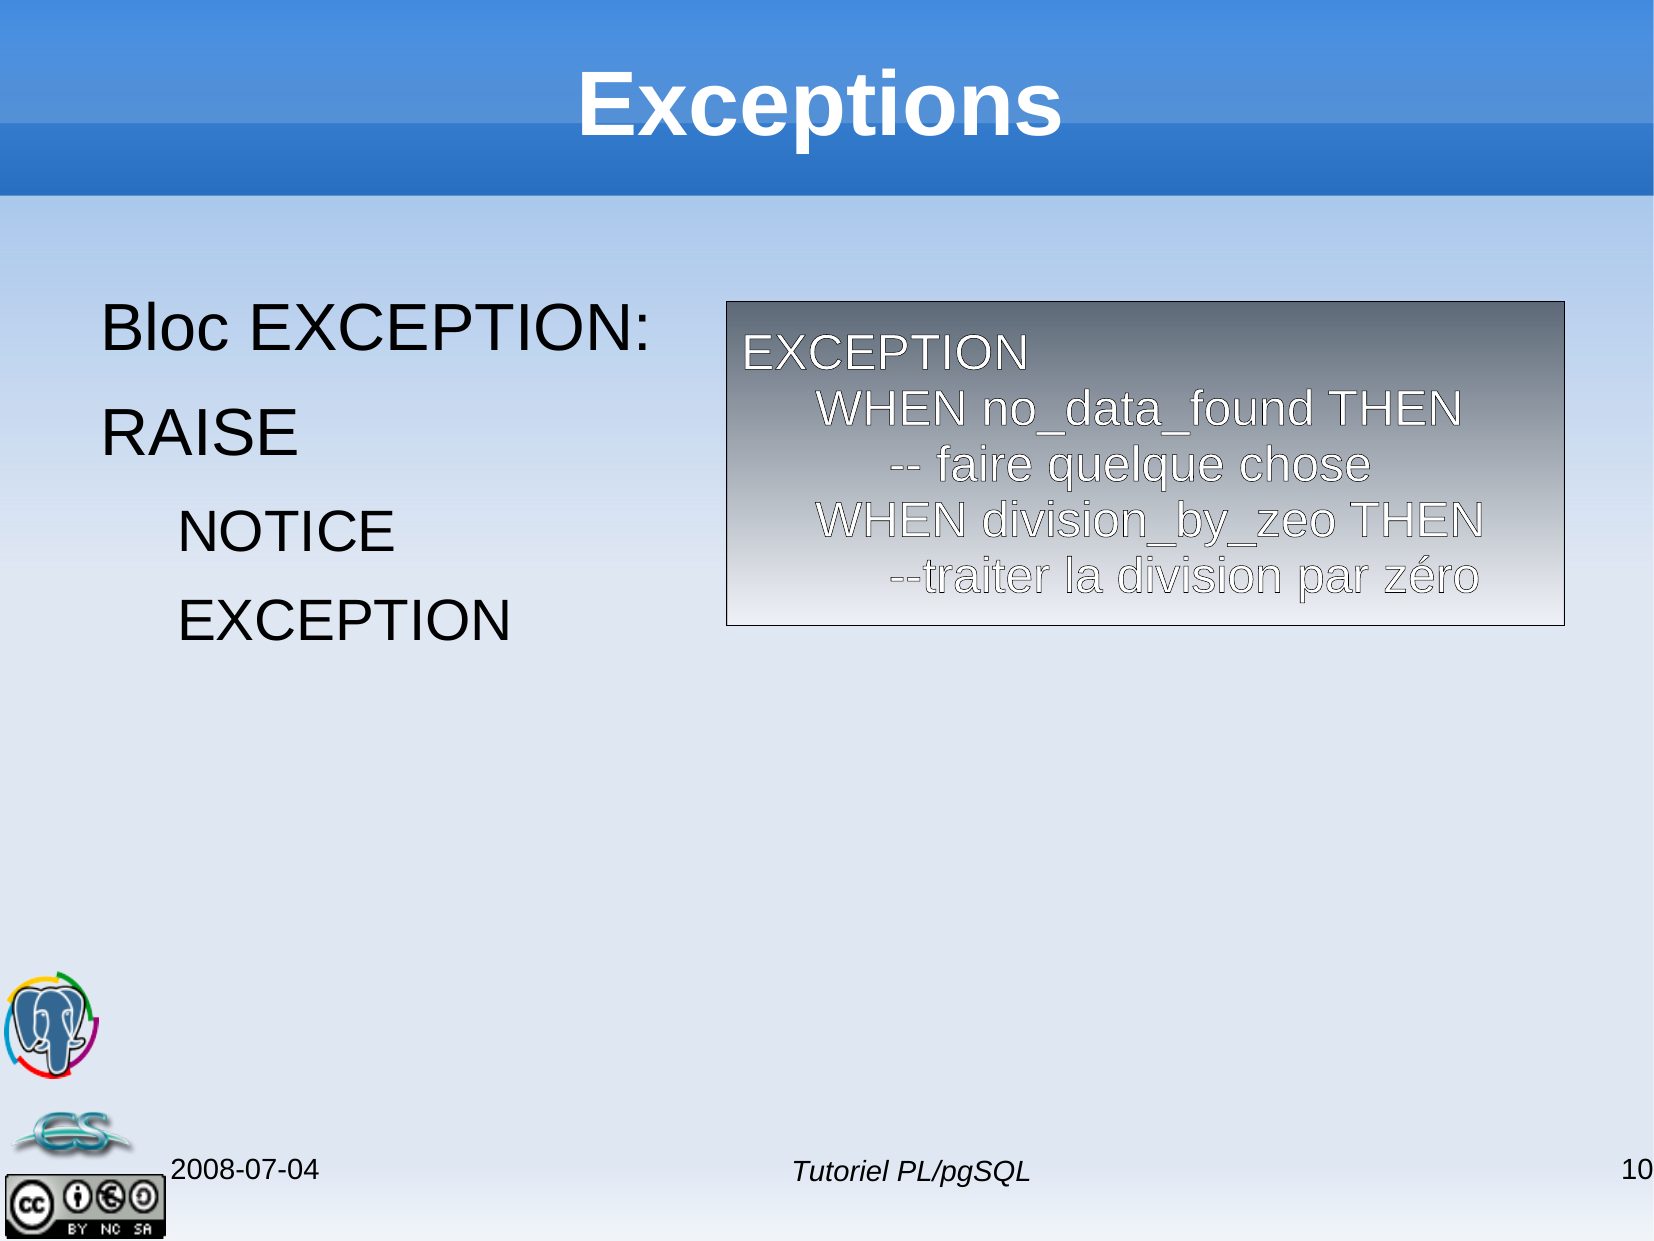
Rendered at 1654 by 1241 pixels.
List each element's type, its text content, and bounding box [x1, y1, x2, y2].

list Bloc EXCEPTION: RAISE NOTICE EXCEPTION [82, 290, 1571, 1109]
text_box EXCEPTION WHEN no_data_found THEN -- faire quelque chose WHEN division_by_zeo THEN --traiter la division par zéro [726, 301, 1565, 626]
picture [0, 0, 1654, 1241]
title Exceptions [76, 0, 1565, 208]
